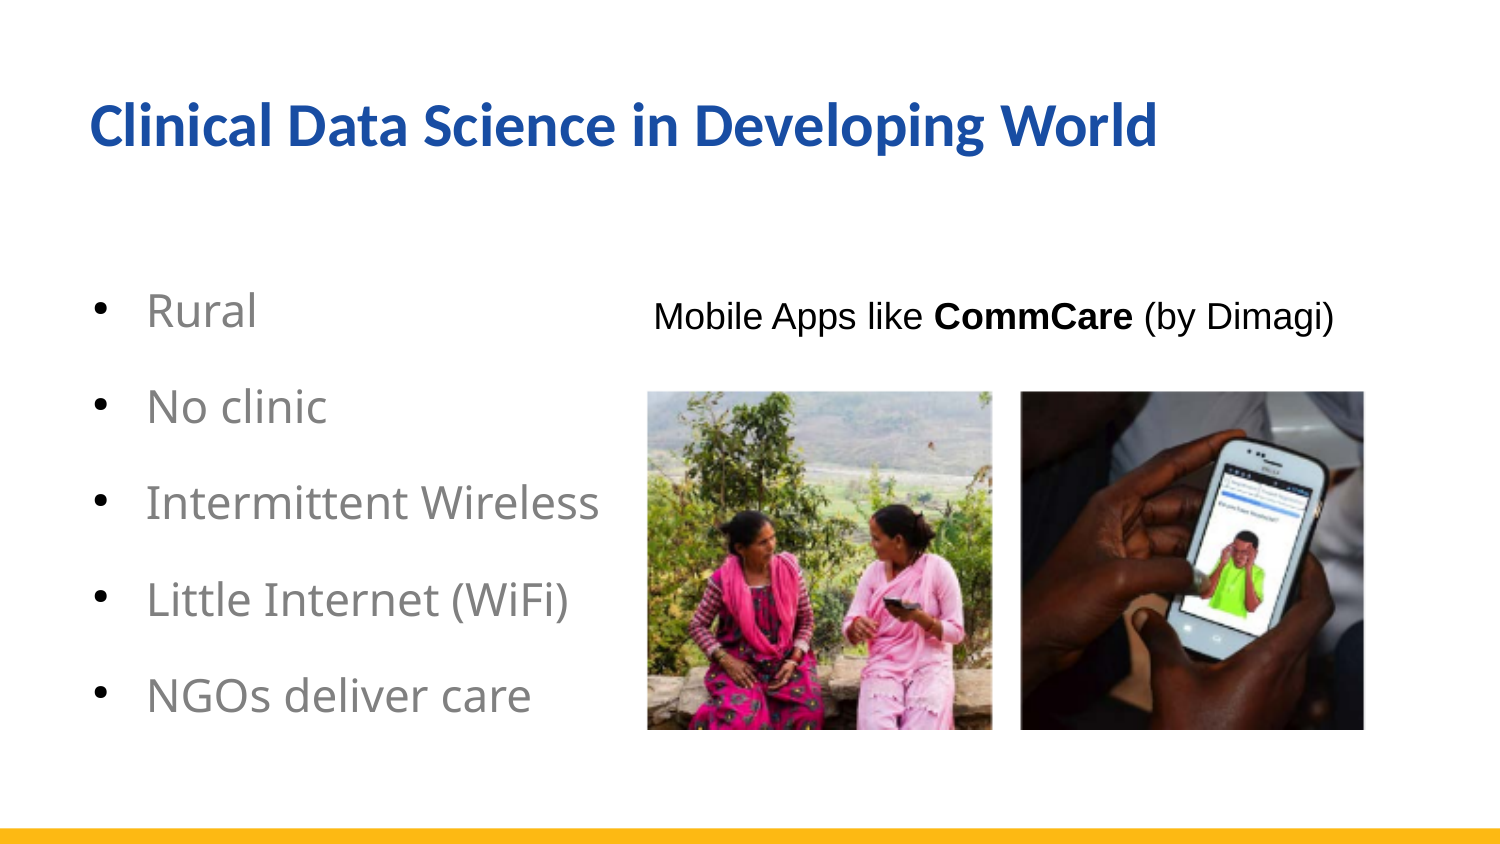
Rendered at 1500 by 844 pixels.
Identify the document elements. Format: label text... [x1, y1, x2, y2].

text_box Mobile Apps like CommCare (by Dimagi) [638, 288, 1351, 346]
title Clinical Data Science in Developing World [75, 0, 1425, 197]
list Rural No clinic Intermittent Wireless Little Internet (WiFi) NGOs deliver care [75, 270, 751, 775]
picture [646, 390, 1366, 730]
